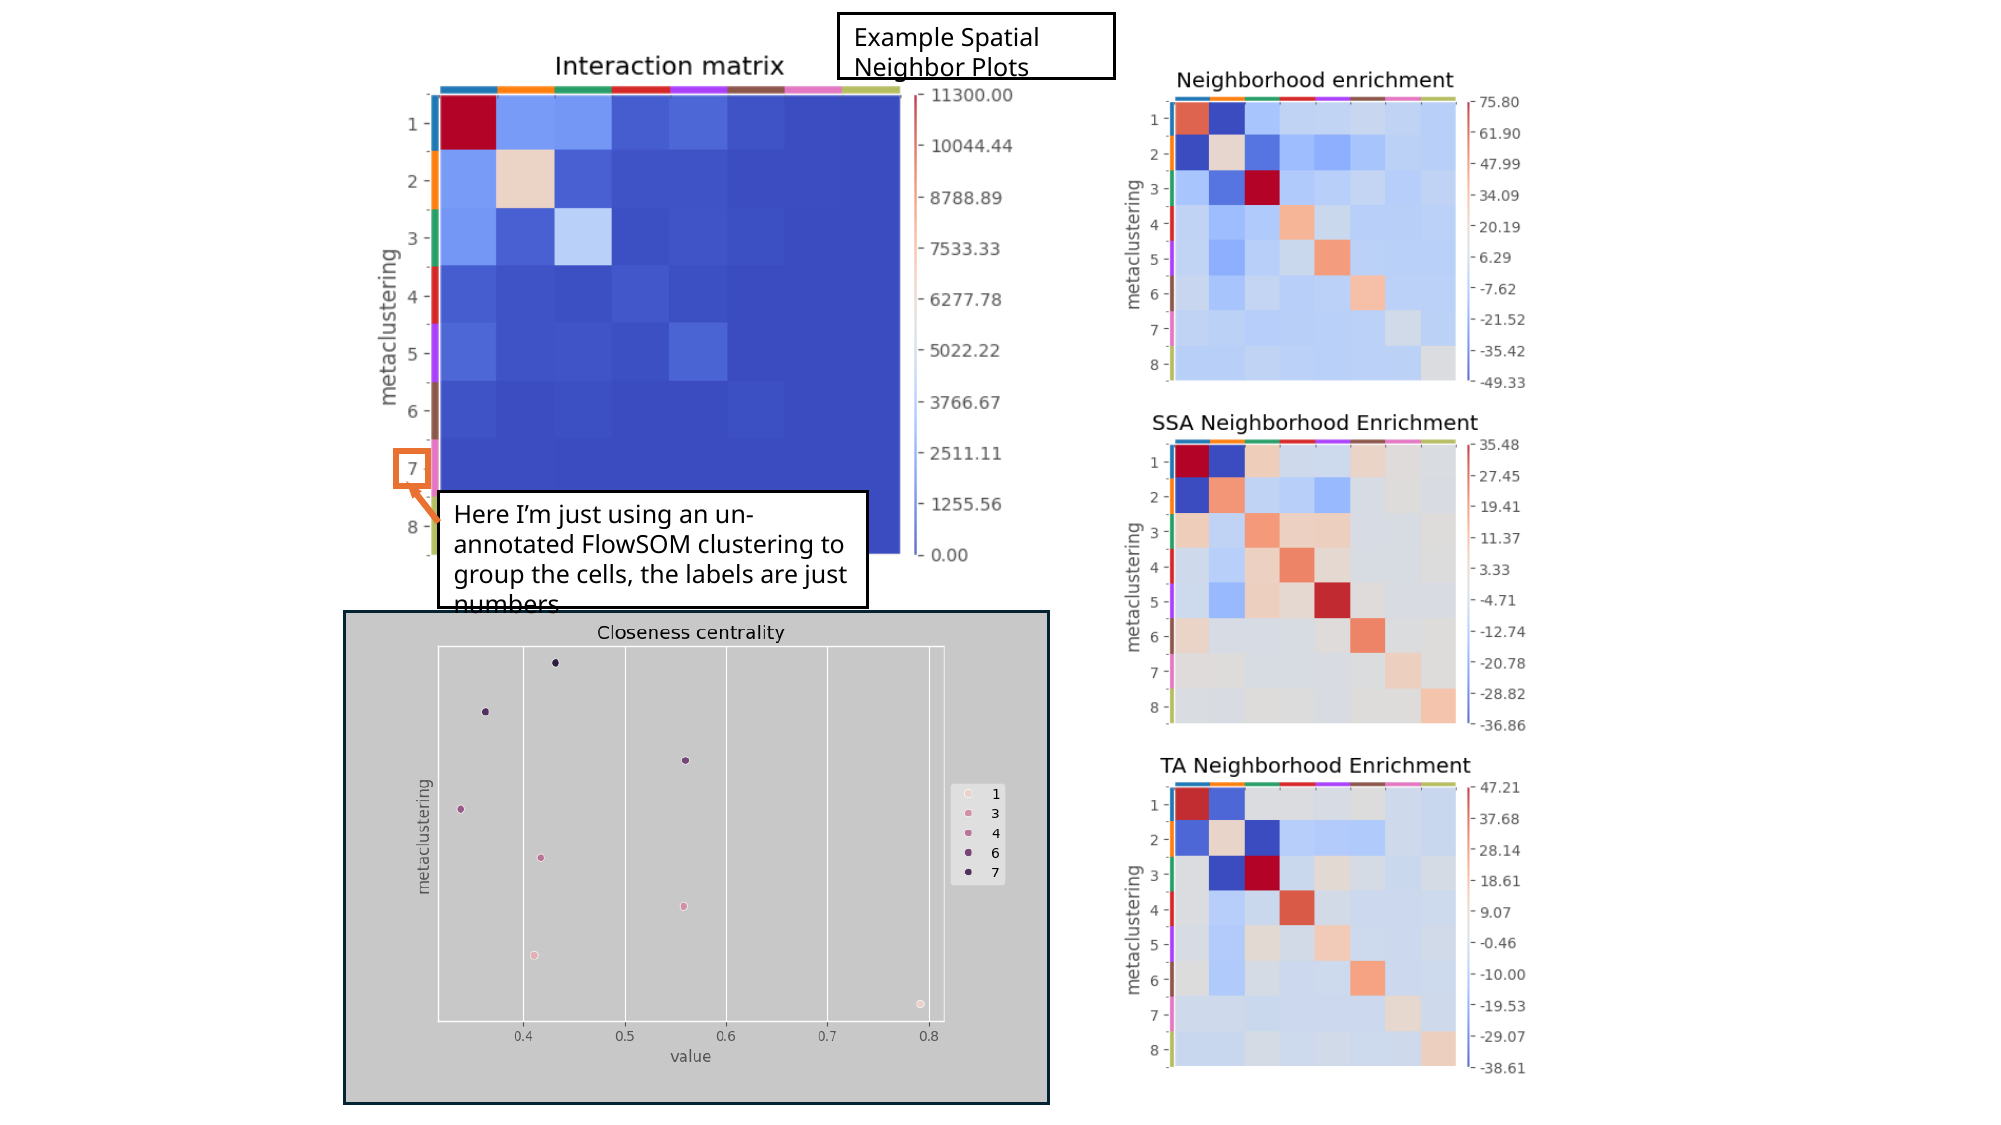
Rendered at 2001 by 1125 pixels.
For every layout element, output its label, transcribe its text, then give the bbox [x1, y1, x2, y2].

text_box Example Spatial Neighbor Plots [839, 14, 1115, 78]
picture [406, 616, 1013, 1074]
text_box [344, 611, 1048, 1103]
text_box Here I’m just using an un-annotated FlowSOM clustering to group the cells, the labels are just numbers [439, 491, 867, 607]
picture [1114, 61, 1536, 1086]
picture [364, 43, 1025, 578]
picture [399, 454, 425, 483]
